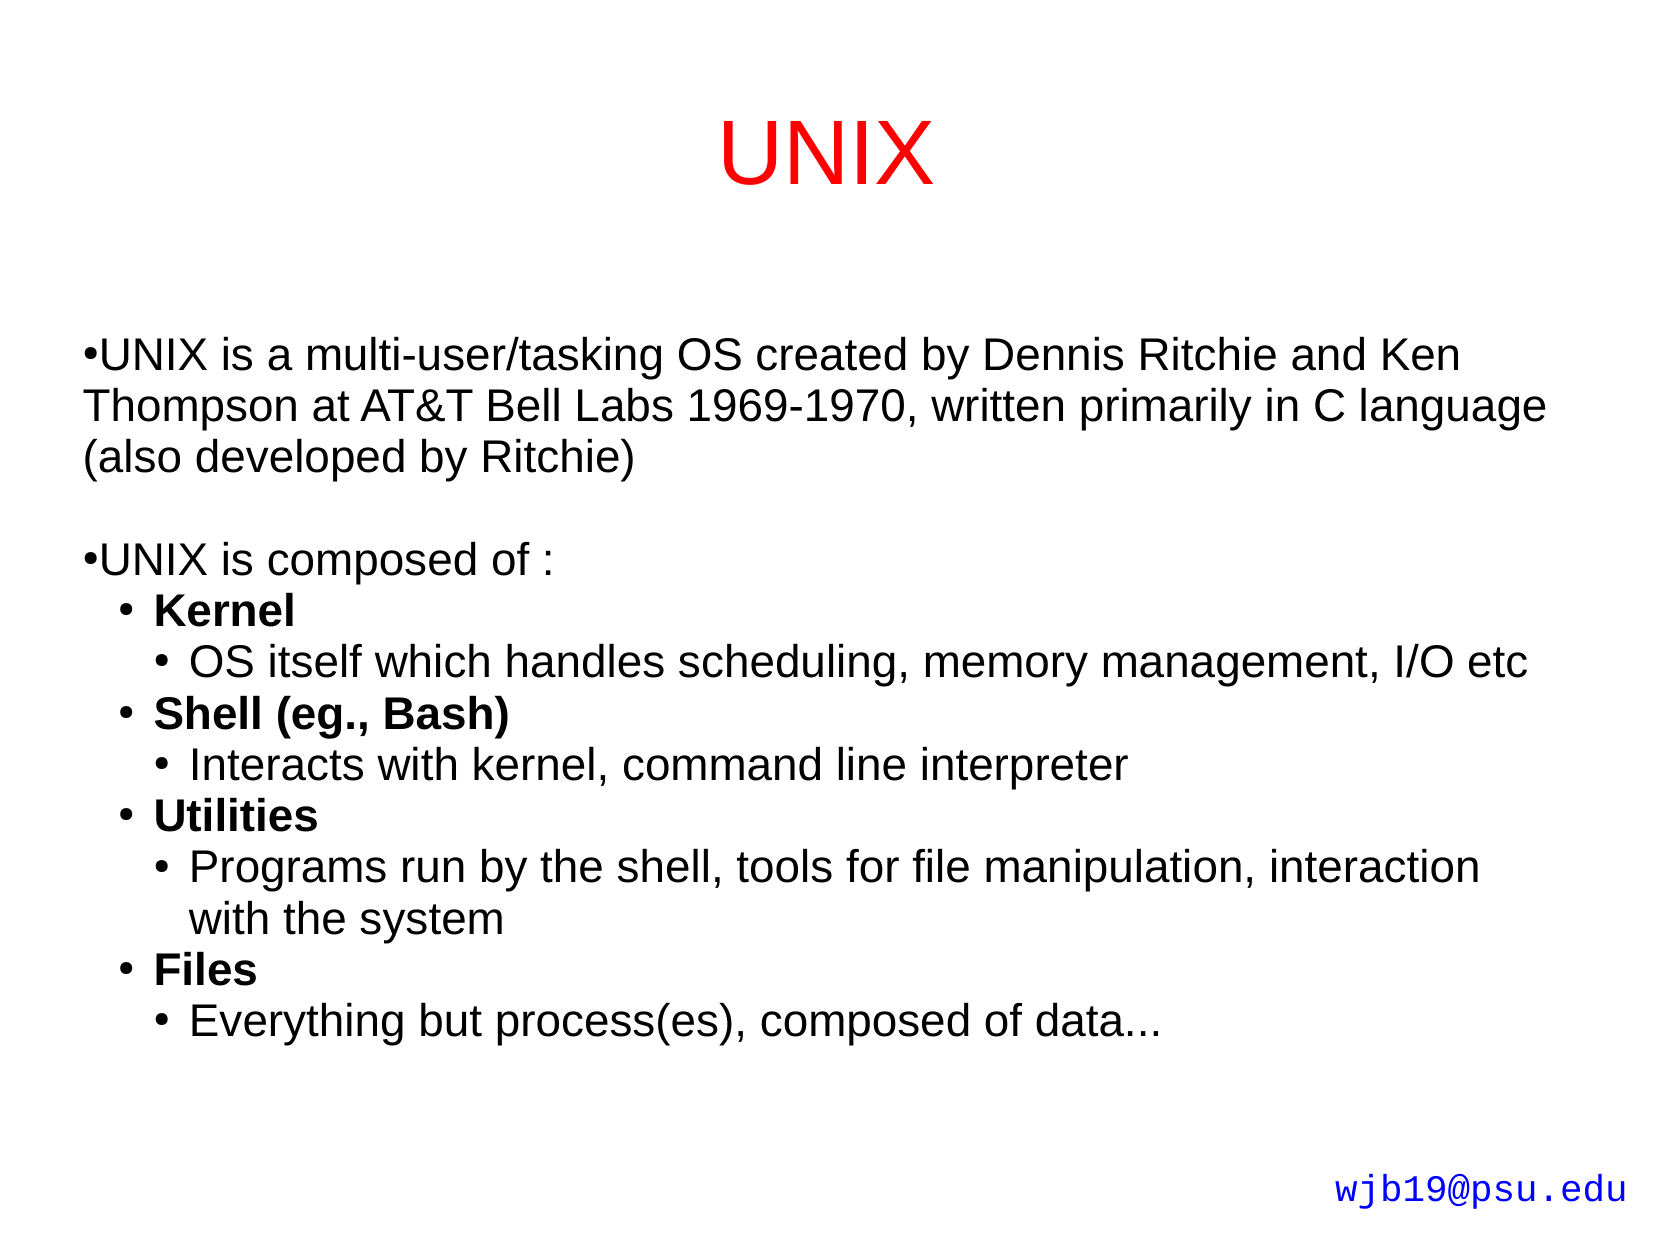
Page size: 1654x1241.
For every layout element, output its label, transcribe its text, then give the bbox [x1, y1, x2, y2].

text_box wjb19@psu.edu [1320, 1162, 1643, 1220]
subtitle UNIX is a multi-user/tasking OS created by Dennis Ritchie and Ken Thompson at AT&T Bell Labs 1969-1970, written primarily in C language (also developed by Ritchie) UNIX is composed of : Kernel OS itself which handles scheduling, memory management, I/O etc Shell (eg., Bash) Interacts with kernel, command line interpreter Utilities Programs run by the shell, tools for file manipulation, interaction with the system Files Everything but process(es), composed of data... [82, 277, 1571, 1122]
title UNIX [82, 49, 1571, 257]
